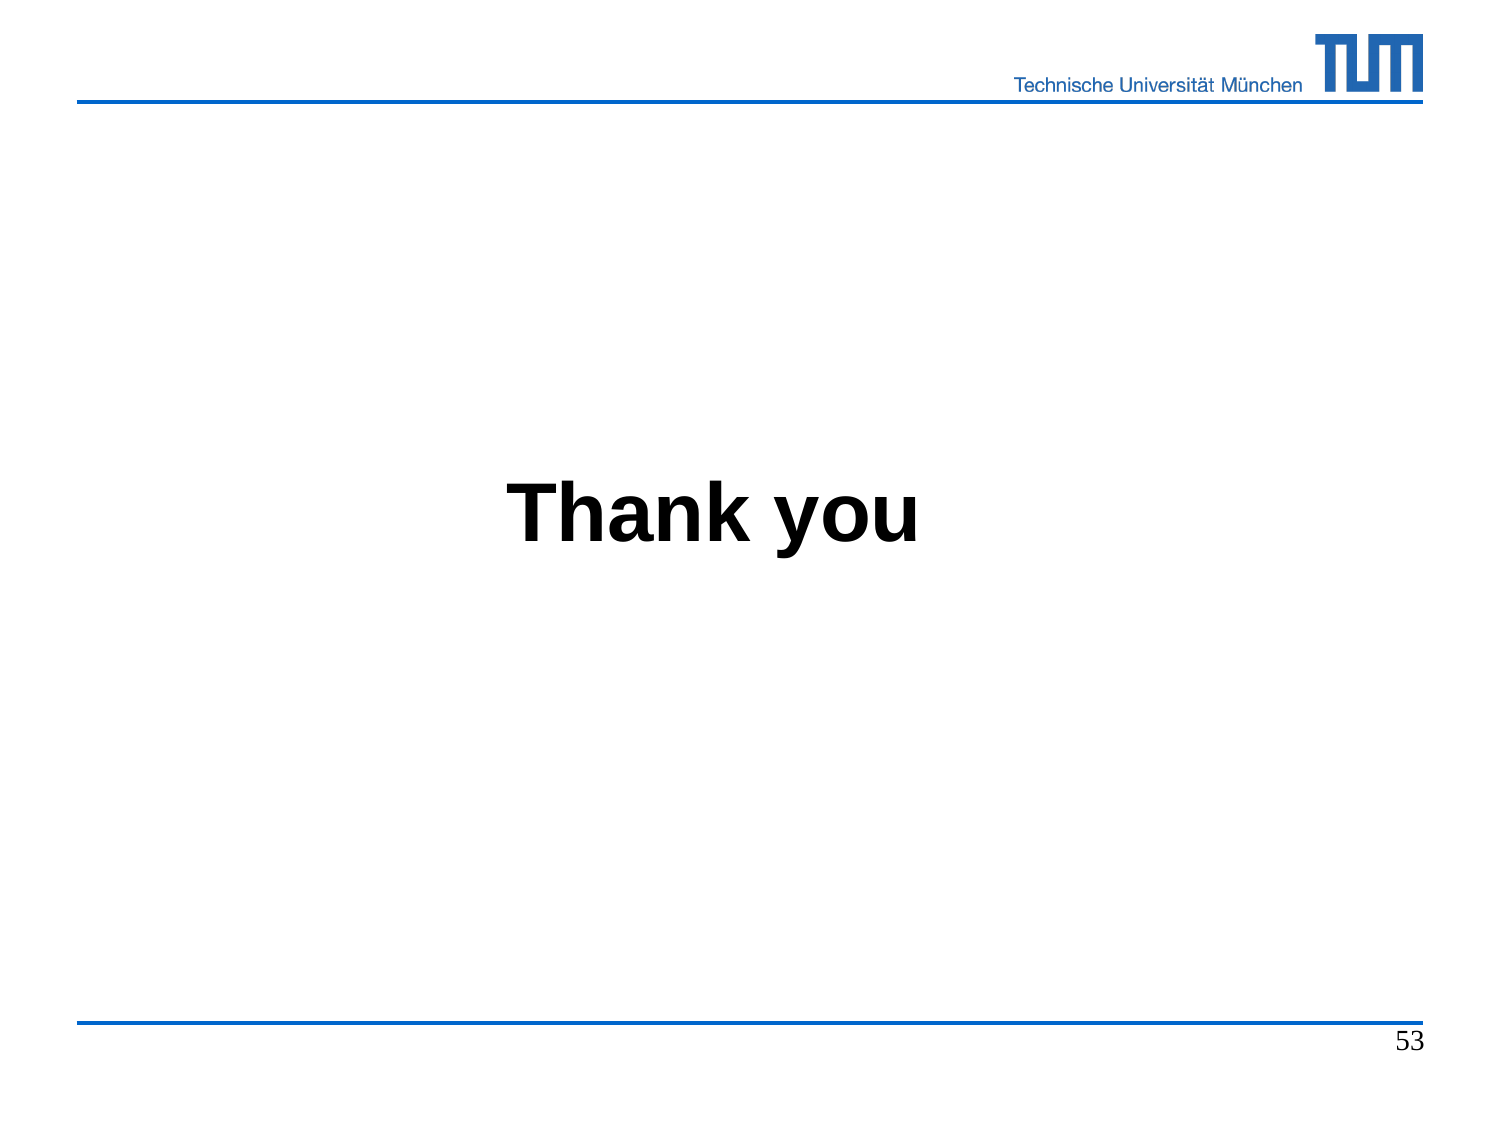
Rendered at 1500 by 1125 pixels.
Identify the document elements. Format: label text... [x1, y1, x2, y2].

subtitle Thank you [44, 311, 1383, 714]
picture [1014, 34, 1423, 92]
